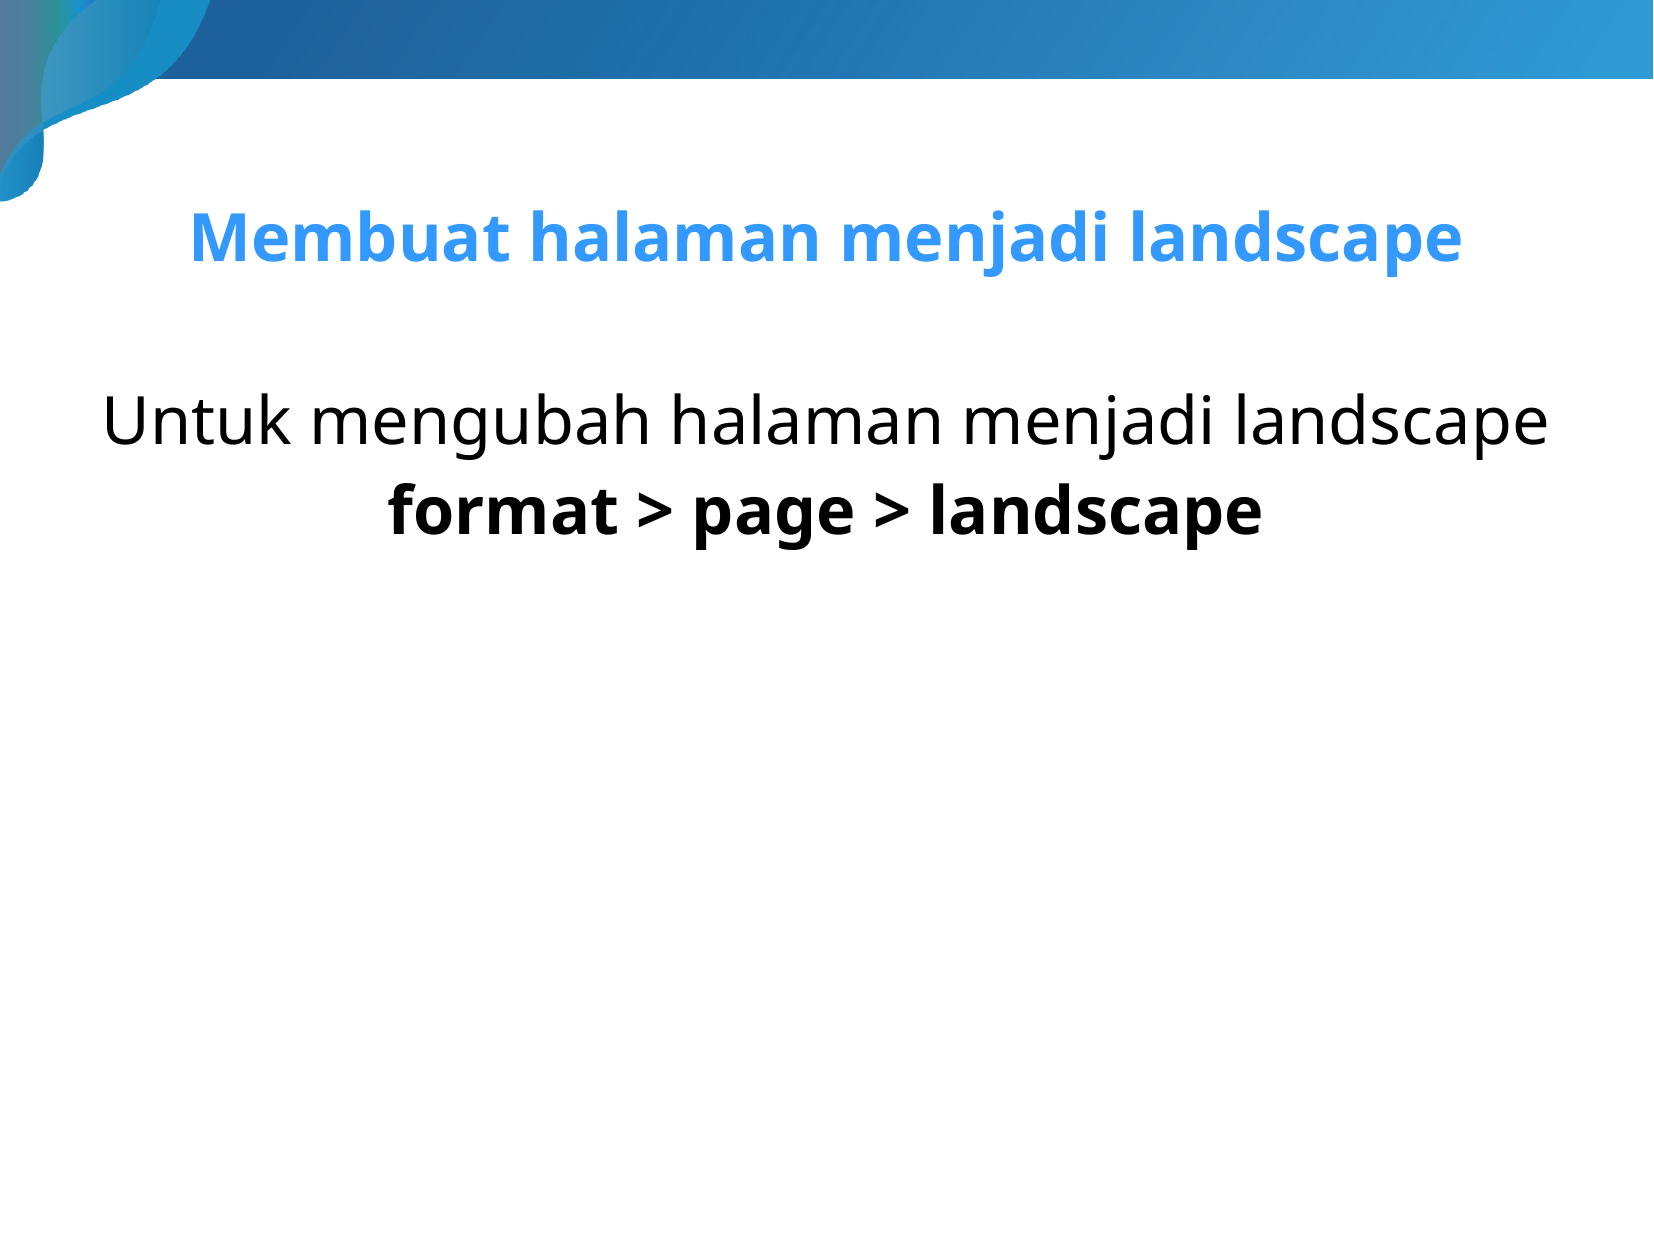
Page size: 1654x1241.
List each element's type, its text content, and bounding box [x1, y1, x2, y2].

subtitle Untuk mengubah halaman menjadi landscape format > page > landscape [82, 372, 1571, 1093]
picture [0, 0, 1653, 1241]
title Membuat halaman menjadi landscape [82, 132, 1571, 340]
